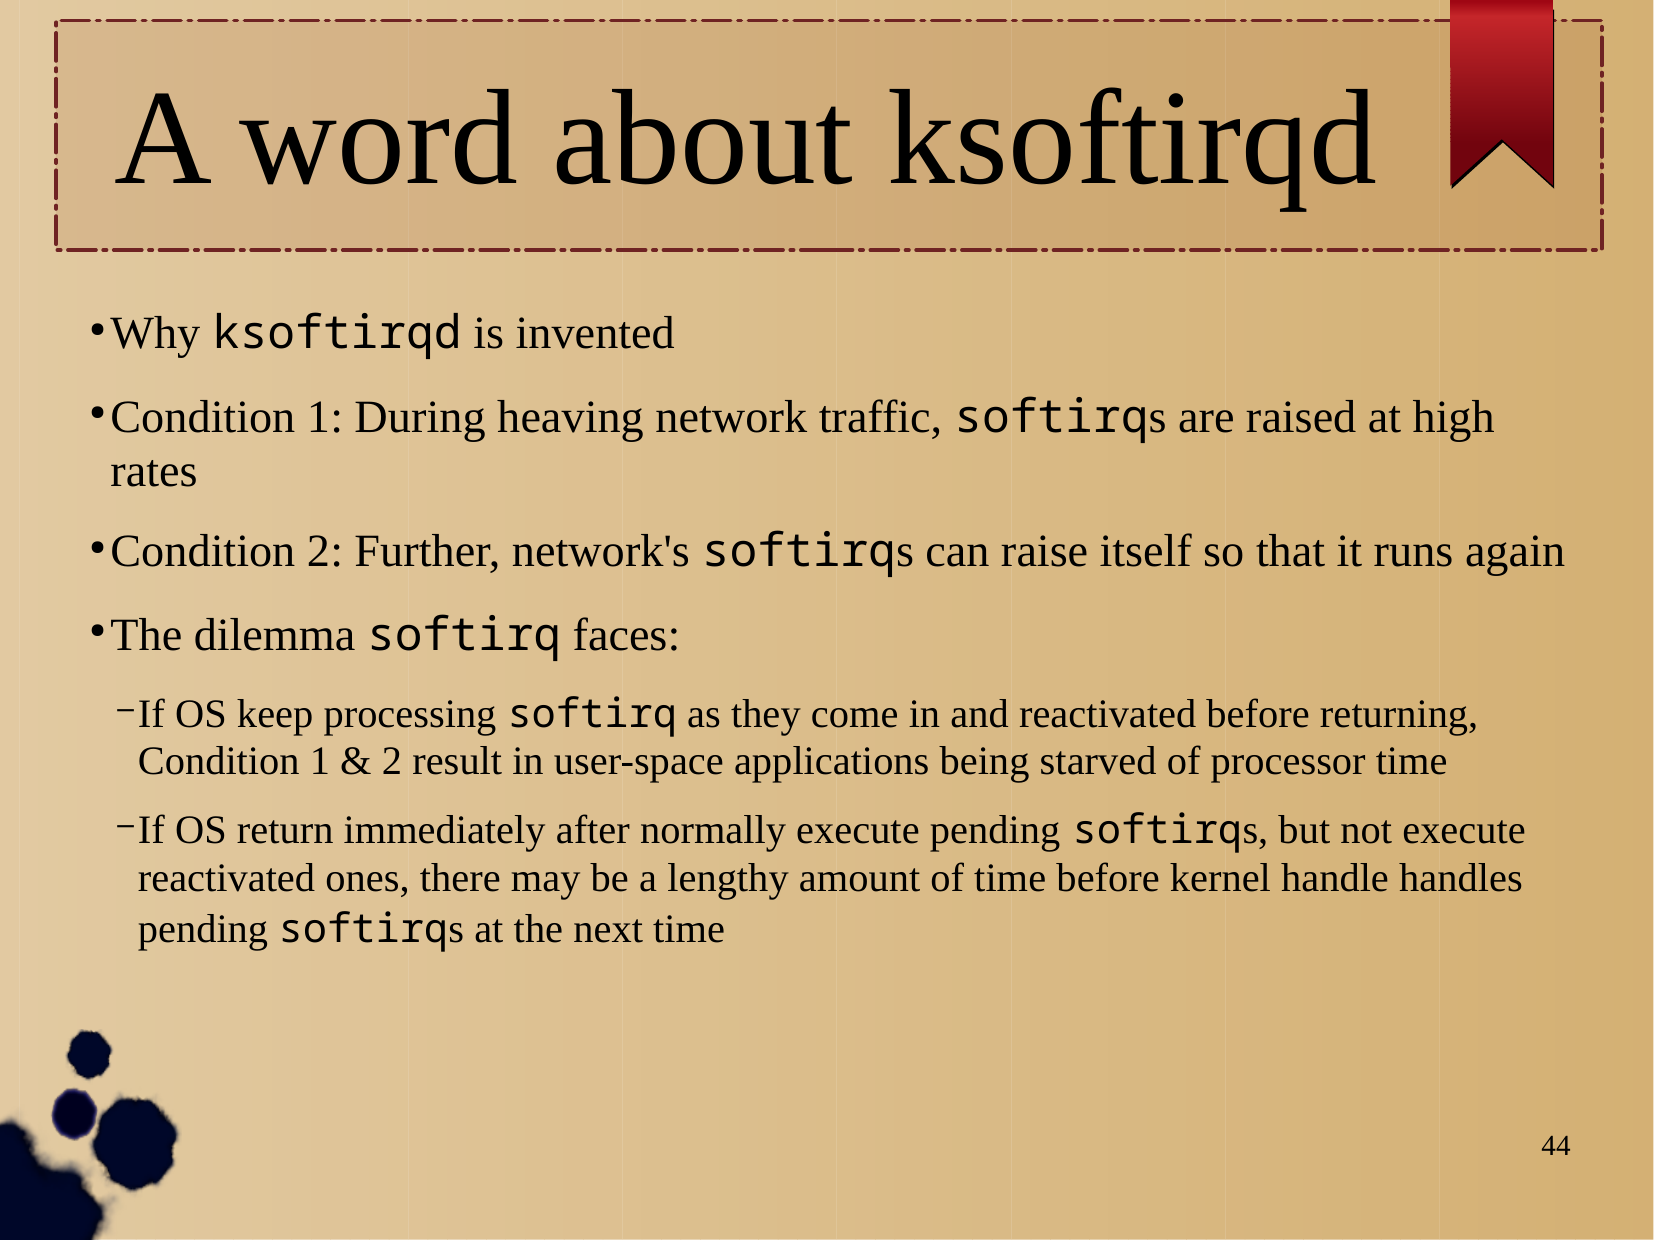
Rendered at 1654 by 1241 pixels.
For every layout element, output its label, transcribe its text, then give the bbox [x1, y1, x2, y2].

title A word about ksoftirqd [82, 47, 1412, 229]
list Why ksoftirqd is invented Condition 1: During heaving network traffic, softirqs are raised at high rates Condition 2: Further, network's softirqs can raise itself so that it runs again The dilemma softirq faces: If OS keep processing softirq as they come in and reactivated before returning, Condition 1 & 2 result in user-space applications being starved of processor time If OS return immediately after normally execute pending softirqs, but not execute reactivated ones, there may be a lengthy amount of time before kernel handle handles pending softirqs at the next time [82, 299, 1571, 1019]
